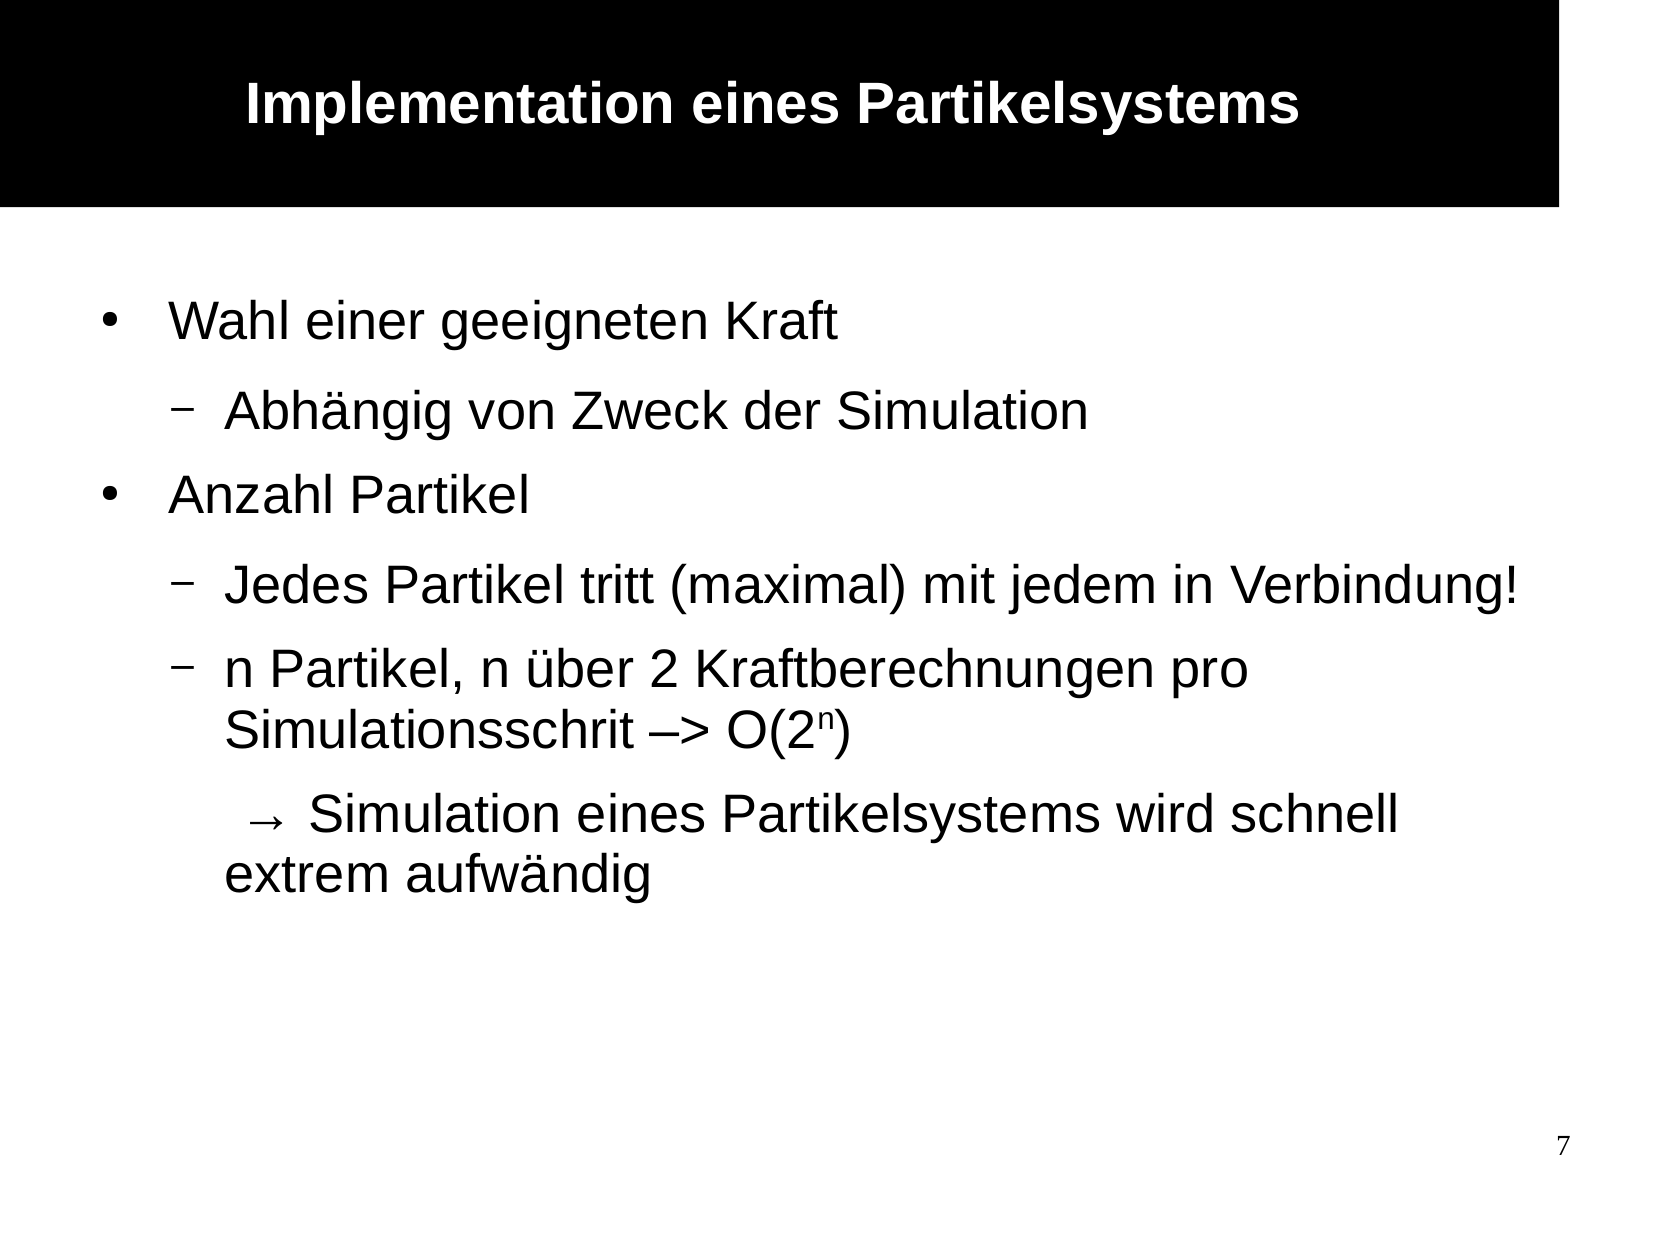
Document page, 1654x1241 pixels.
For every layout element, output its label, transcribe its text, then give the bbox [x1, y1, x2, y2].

title Implementation eines Partikelsystems [0, 0, 1560, 208]
list Wahl einer geeigneten Kraft Abhängig von Zweck der Simulation Anzahl Partikel Jedes Partikel tritt (maximal) mit jedem in Verbindung! n Partikel, n über 2 Kraftberechnungen pro Simulationsschrit –> O(2n) → Simulation eines Partikelsystems wird schnell extrem aufwändig [82, 290, 1538, 1010]
